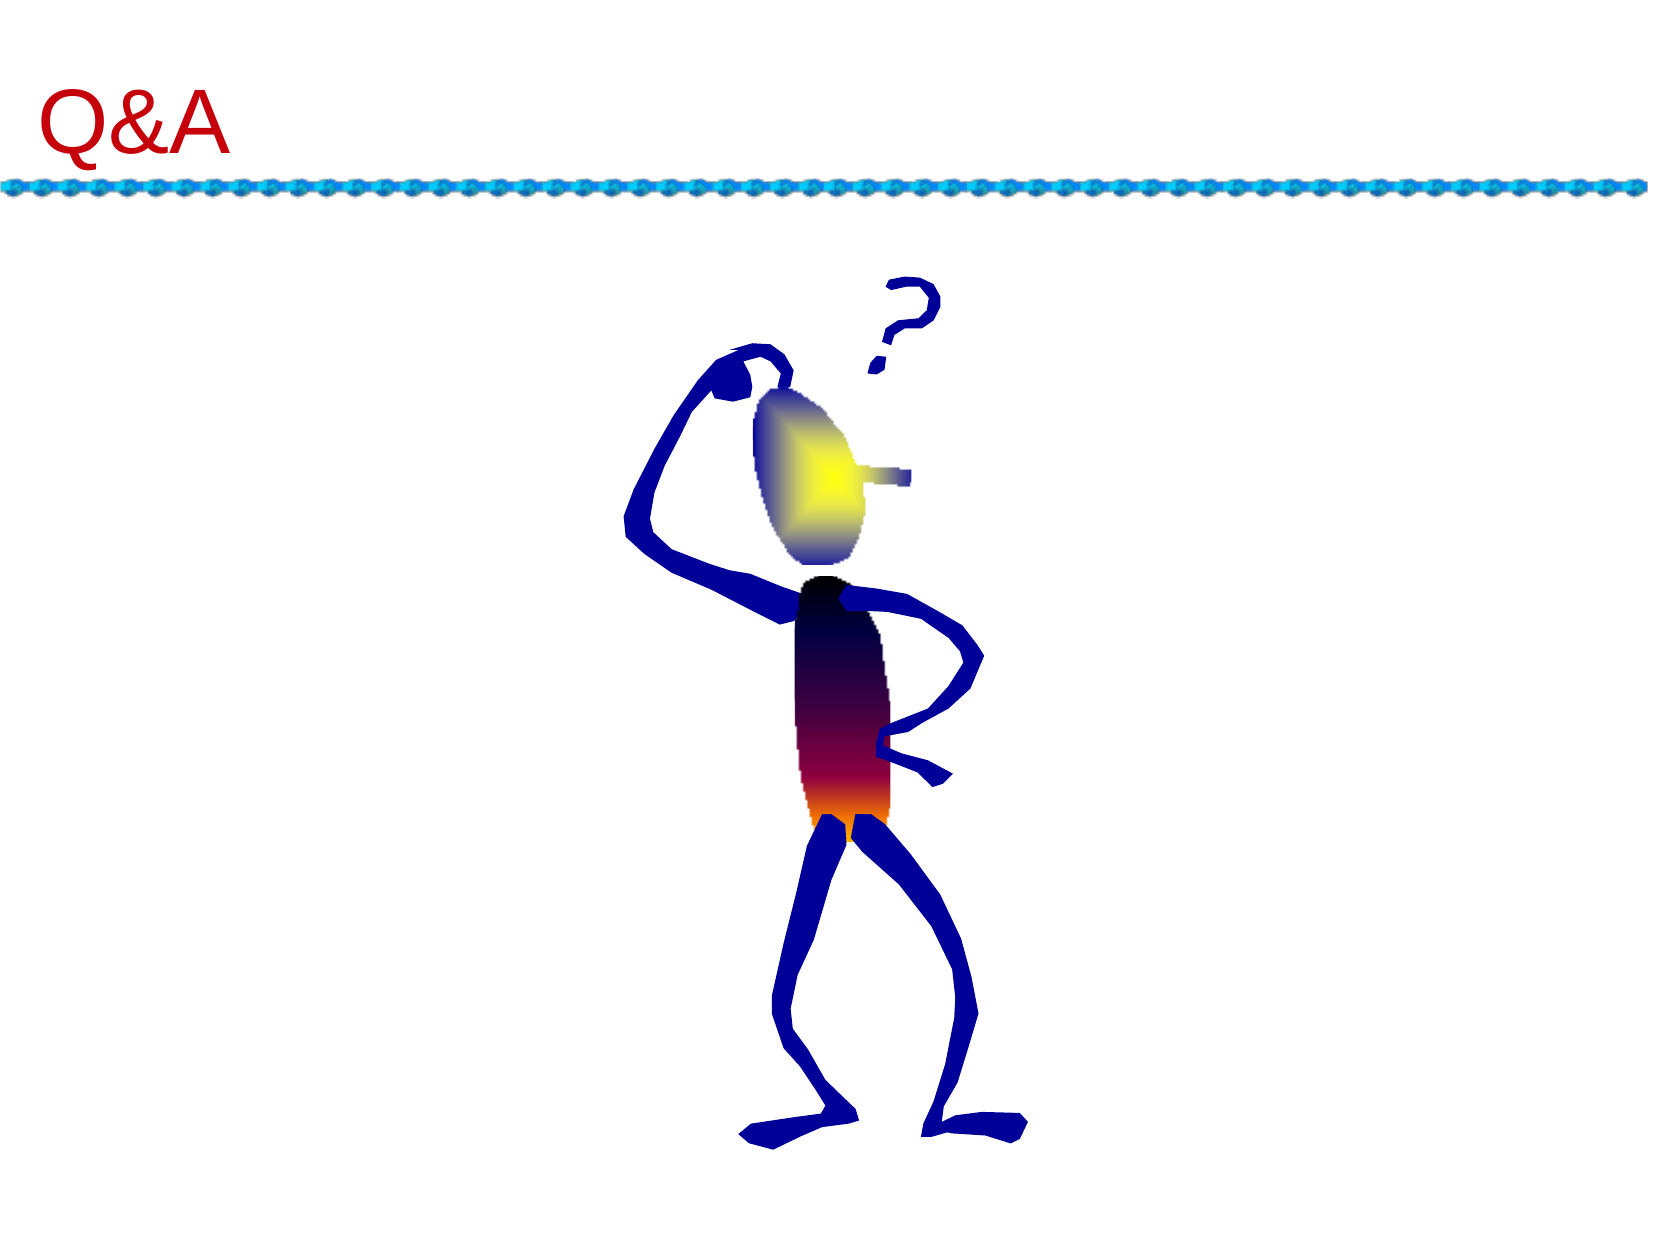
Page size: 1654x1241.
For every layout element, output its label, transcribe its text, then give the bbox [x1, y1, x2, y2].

picture [620, 273, 1030, 1151]
title Q&A [37, 37, 1651, 208]
picture [0, 178, 37, 199]
